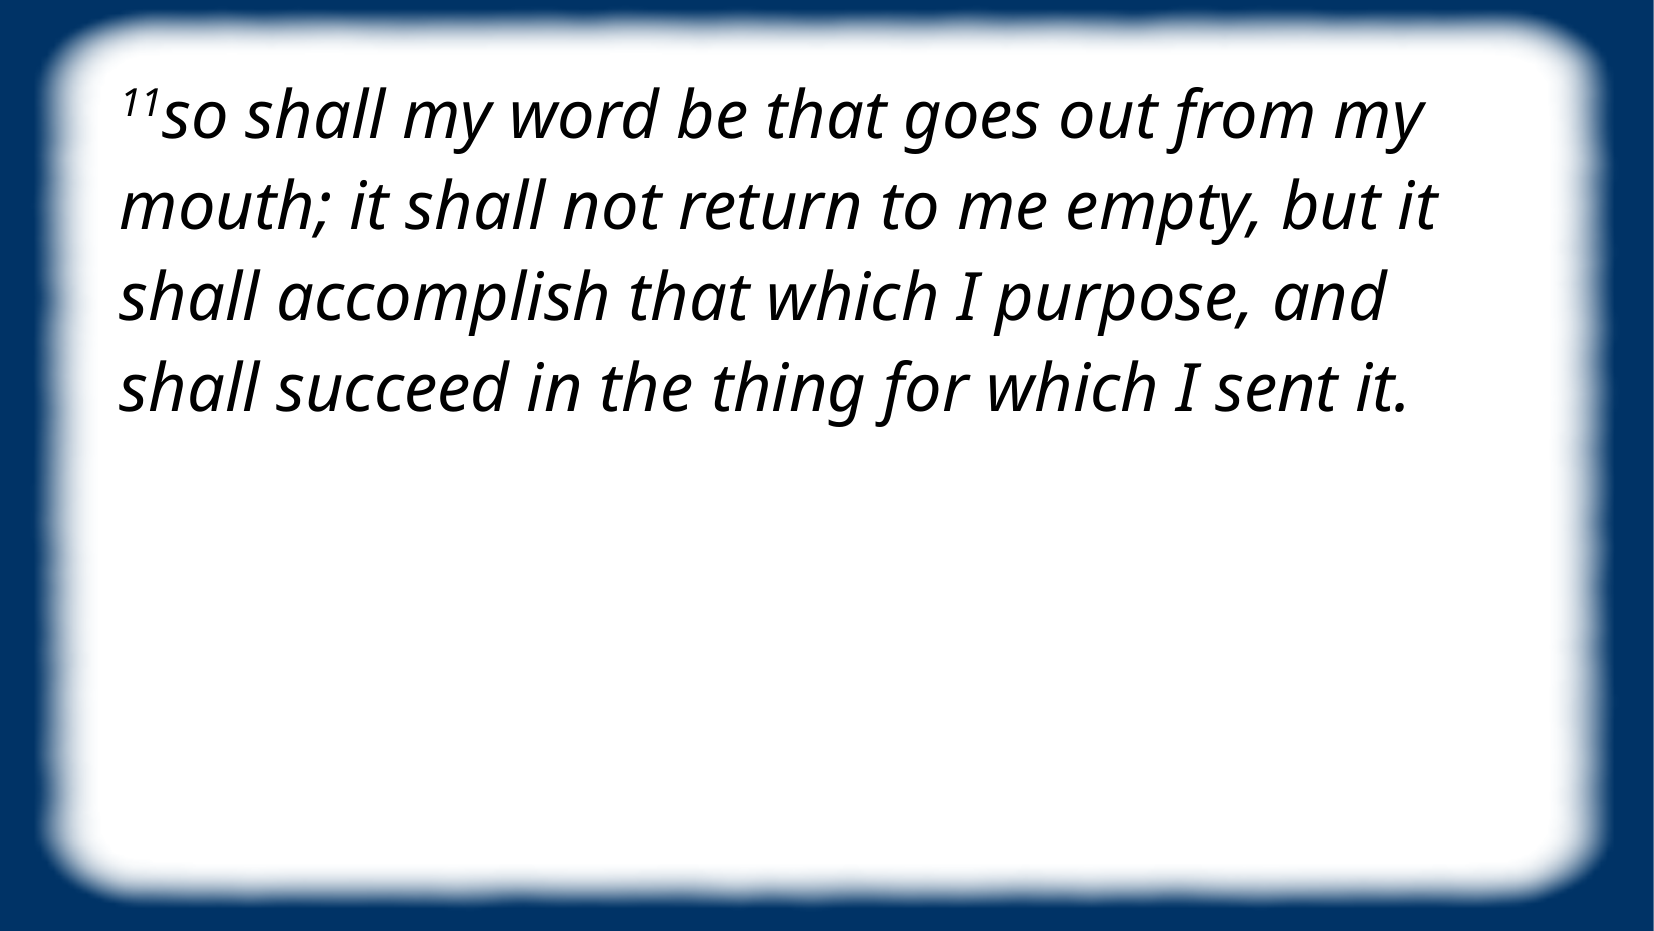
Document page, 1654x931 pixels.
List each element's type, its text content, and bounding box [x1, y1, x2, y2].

text_box 11so shall my word be that goes out from my mouth; it shall not return to me empty, but it shall accomplish that which I purpose, and shall succeed in the thing for which I sent it. [105, 60, 1531, 436]
picture [0, 0, 1654, 931]
